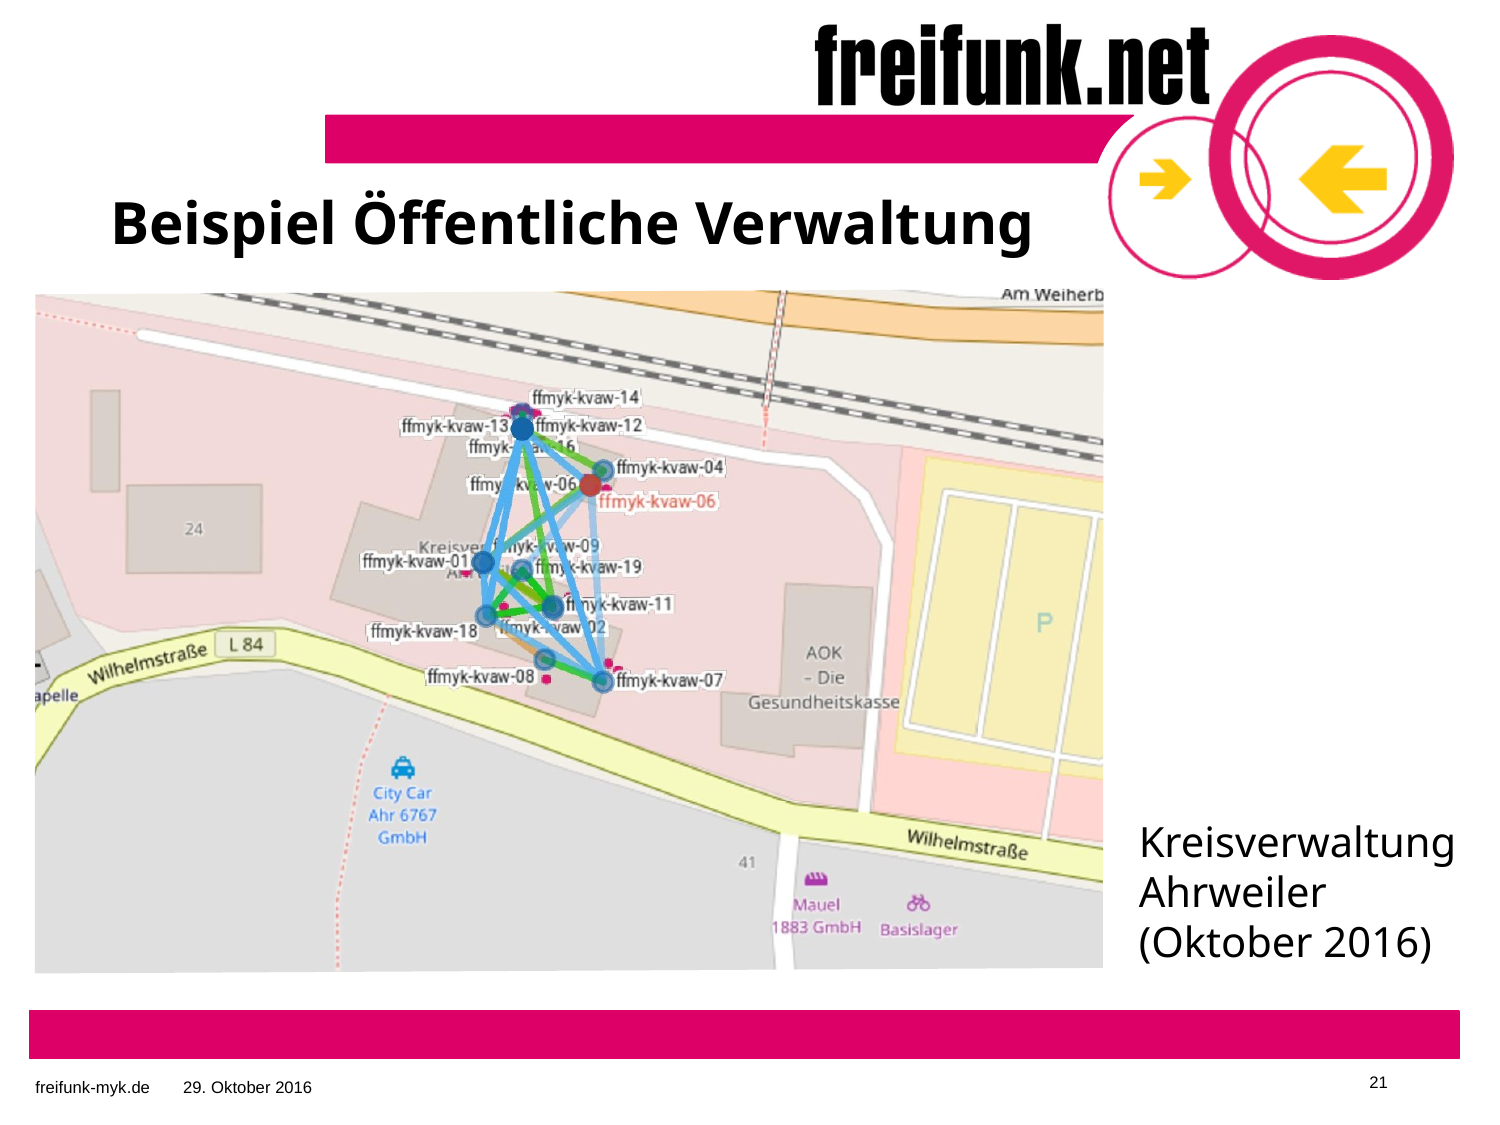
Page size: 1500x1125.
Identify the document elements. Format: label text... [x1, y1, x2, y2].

title Beispiel Öffentliche Verwaltung [110, 160, 1093, 282]
picture [34, 288, 1104, 974]
list Kreisverwaltung Ahrweiler (Oktober 2016) [1121, 816, 1473, 1002]
picture [816, 24, 1454, 280]
